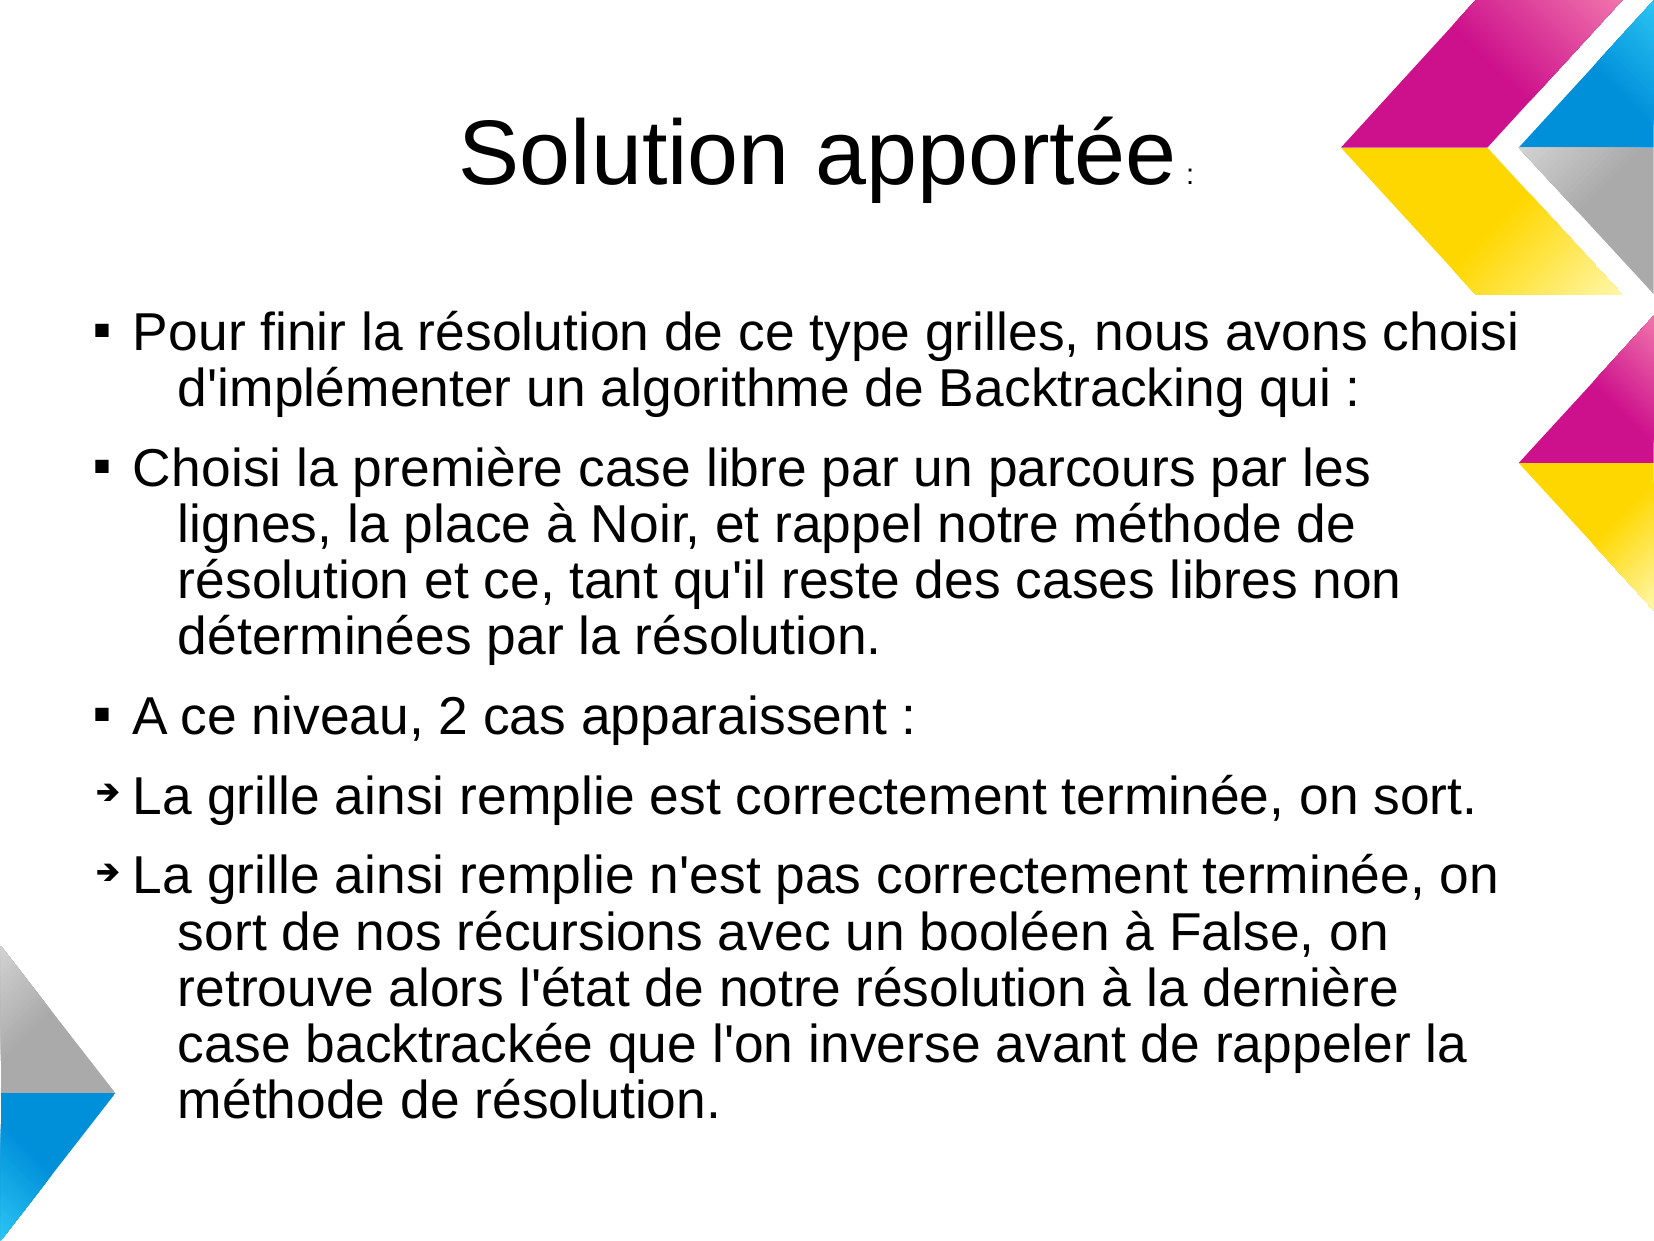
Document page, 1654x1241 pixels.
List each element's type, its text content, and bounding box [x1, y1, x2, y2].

list Pour finir la résolution de ce type grilles, nous avons choisi d'implémenter un algorithme de Backtracking qui : Choisi la première case libre par un parcours par les lignes, la place à Noir, et rappel notre méthode de résolution et ce, tant qu'il reste des cases libres non déterminées par la résolution. A ce niveau, 2 cas apparaissent : La grille ainsi remplie est correctement terminée, on sort. La grille ainsi remplie n'est pas correctement terminée, on sort de nos récursions avec un booléen à False, on retrouve alors l'état de notre résolution à la dernière case backtrackée que l'on inverse avant de rappeler la méthode de résolution. [35, 305, 1524, 1182]
title Solution apportée : [82, 101, 1571, 205]
